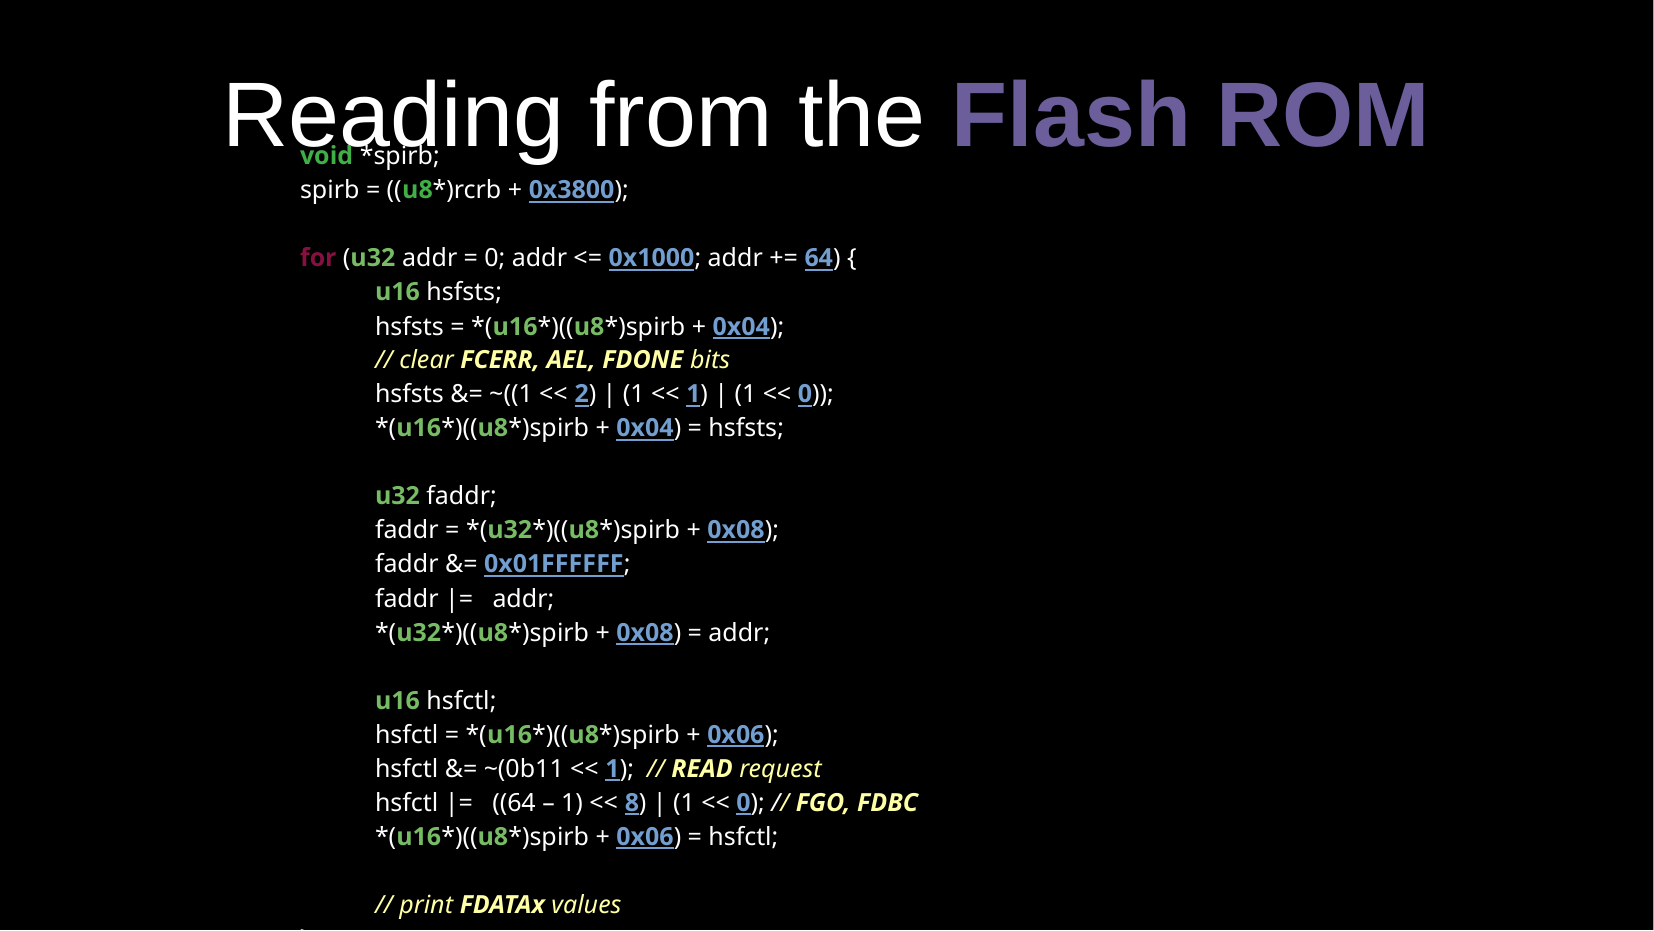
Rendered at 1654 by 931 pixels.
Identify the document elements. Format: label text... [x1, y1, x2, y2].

text_box void *spirb; spirb = ((u8*)rcrb + 0x3800); for (u32 addr = 0; addr <= 0x1000; addr += 64) { u16 hsfsts; hsfsts = *(u16*)((u8*)spirb + 0x04); // clear FCERR, AEL, FDONE bits hsfsts &= ~((1 << 2) | (1 << 1) | (1 << 0)); *(u16*)((u8*)spirb + 0x04) = hsfsts; u32 faddr; faddr = *(u32*)((u8*)spirb + 0x08); faddr &= 0x01FFFFFF; faddr |= addr; *(u32*)((u8*)spirb + 0x08) = addr; u16 hsfctl; hsfctl = *(u16*)((u8*)spirb + 0x06); hsfctl &= ~(0b11 << 1); // READ request hsfctl |= ((64 – 1) << 8) | (1 << 0); // FGO, FDBC *(u16*)((u8*)spirb + 0x06) = hsfctl; // print FDATAx values } [300, 186, 1501, 907]
title Reading from the Flash ROM [82, 37, 1571, 193]
